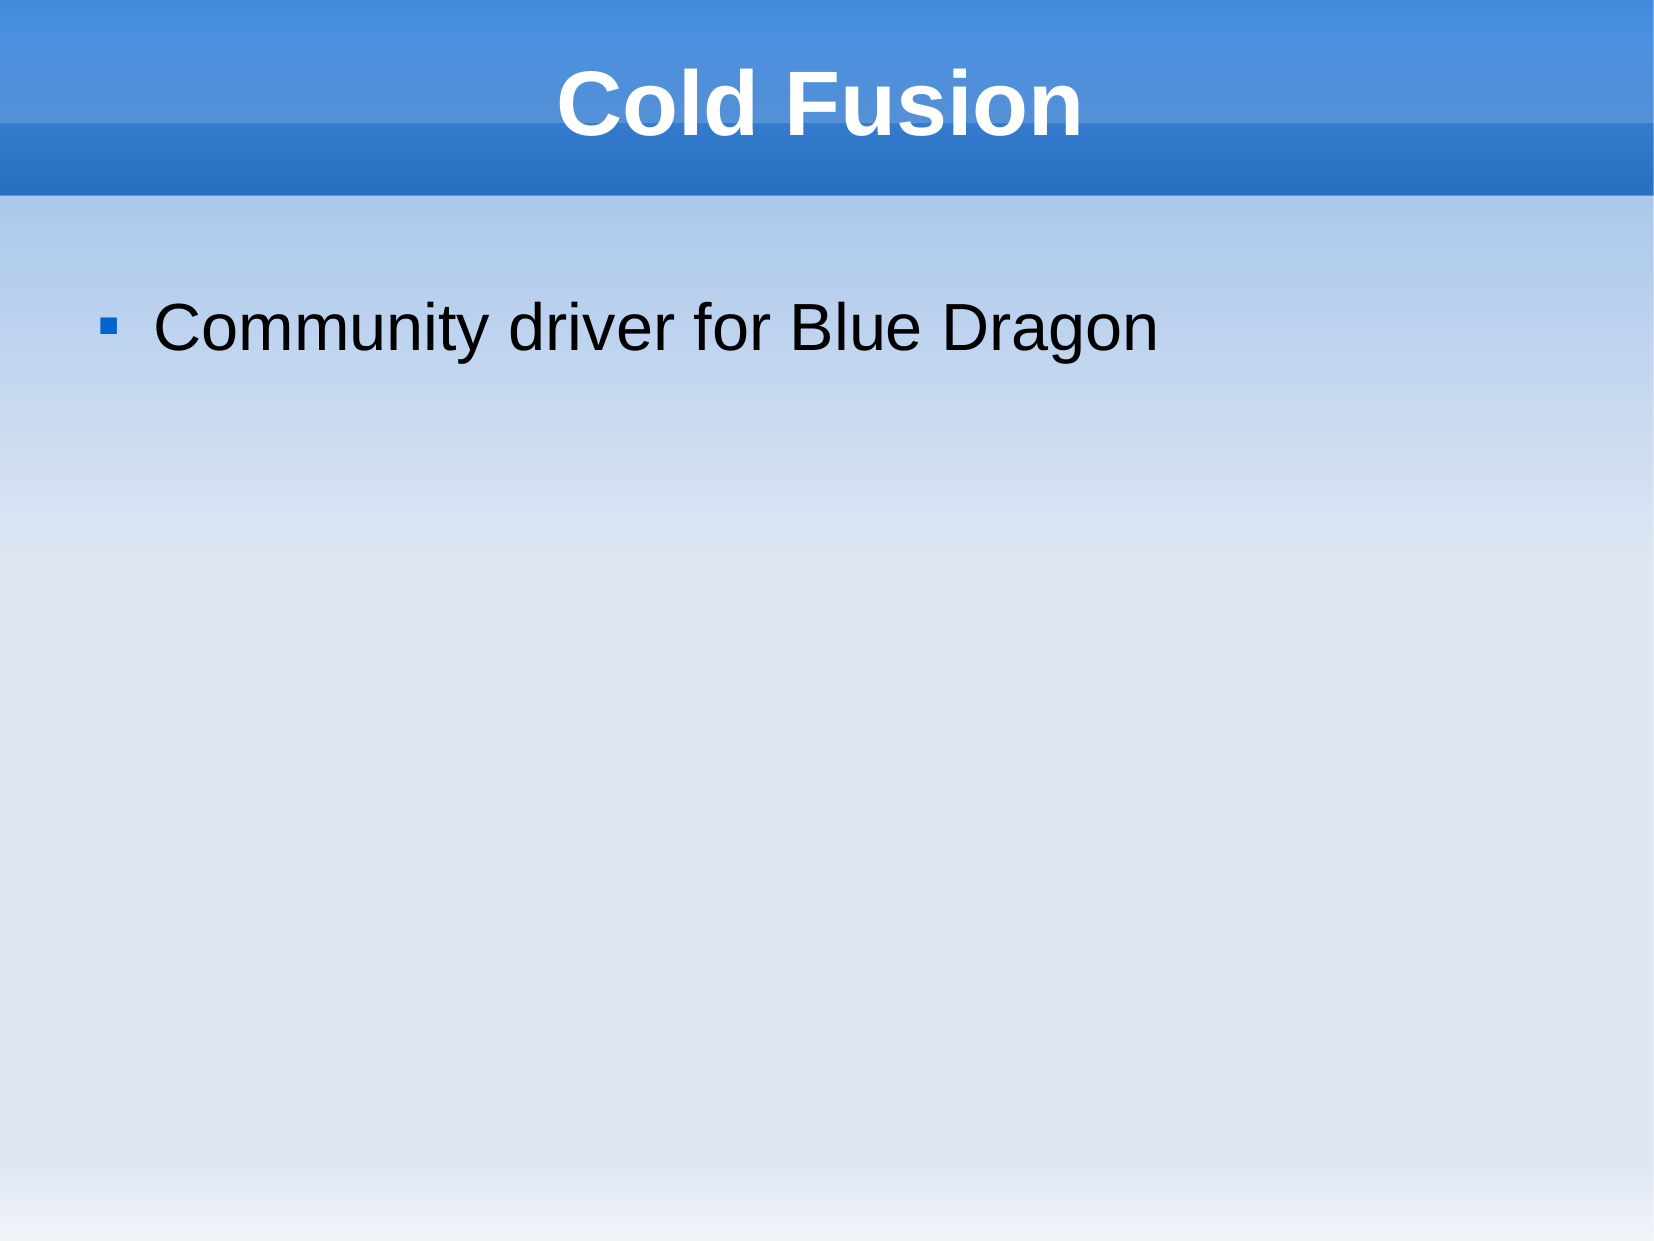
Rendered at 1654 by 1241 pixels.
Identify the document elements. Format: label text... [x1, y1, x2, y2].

title Cold Fusion [76, 0, 1565, 208]
list Community driver for Blue Dragon [82, 290, 1571, 1109]
picture [0, 0, 1654, 1241]
